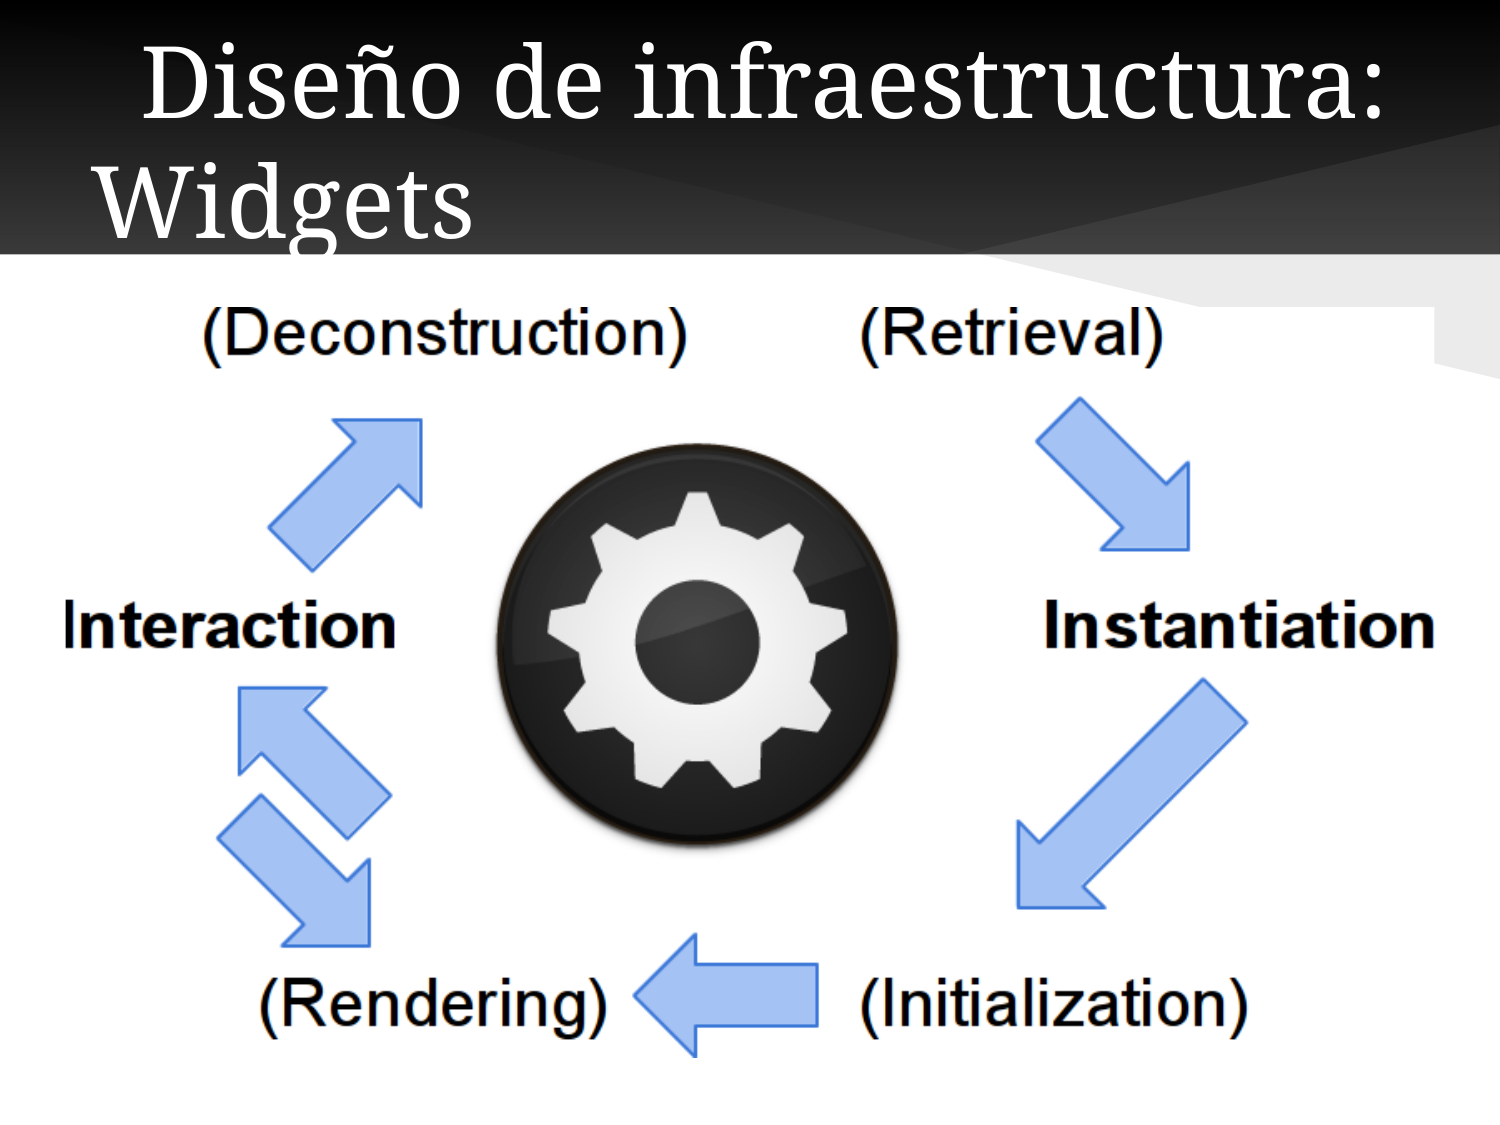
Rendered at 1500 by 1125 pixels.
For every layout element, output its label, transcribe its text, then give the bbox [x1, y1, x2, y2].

text_box [65, 307, 1435, 1058]
title Diseño de infraestructura: Widgets [75, 45, 1425, 233]
